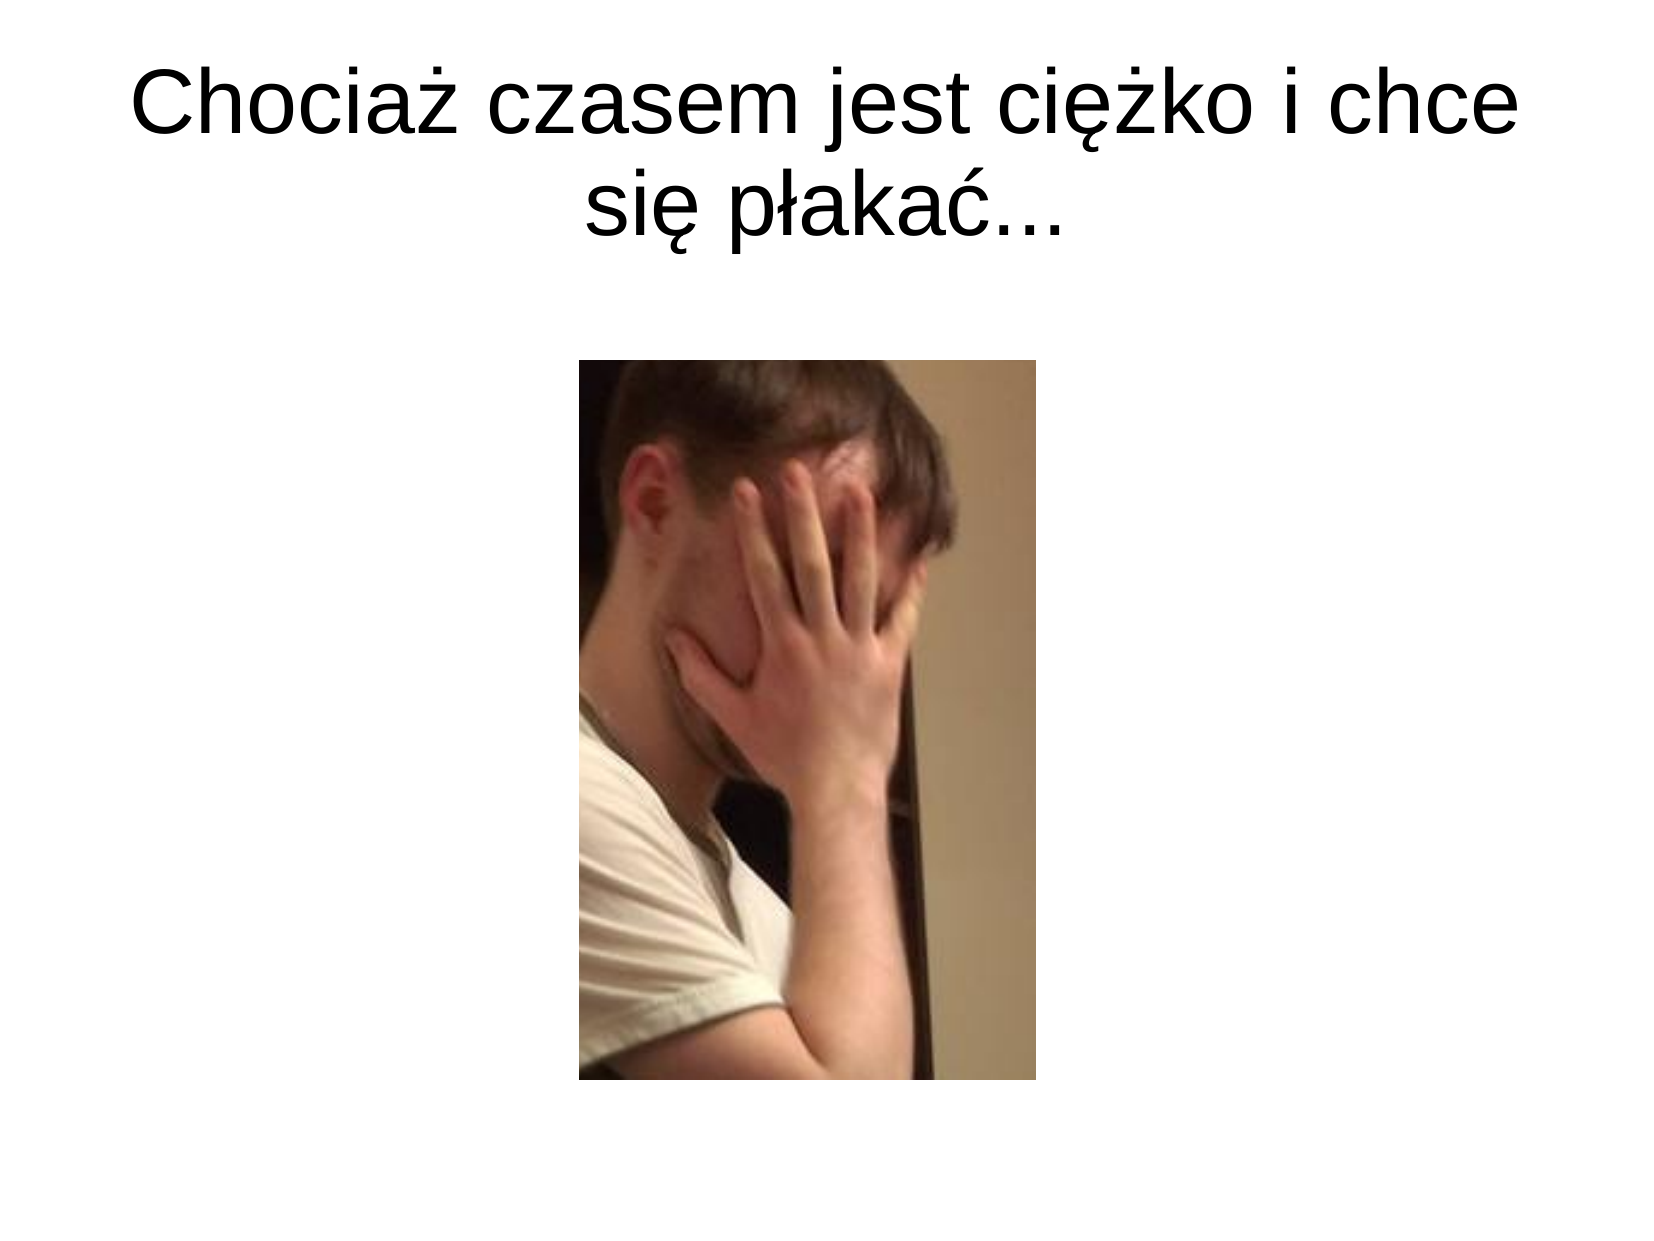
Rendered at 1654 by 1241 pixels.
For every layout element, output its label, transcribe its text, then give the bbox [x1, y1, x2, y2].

title Chociaż czasem jest ciężko i chce się płakać... [82, 49, 1571, 257]
picture [579, 360, 1036, 1081]
